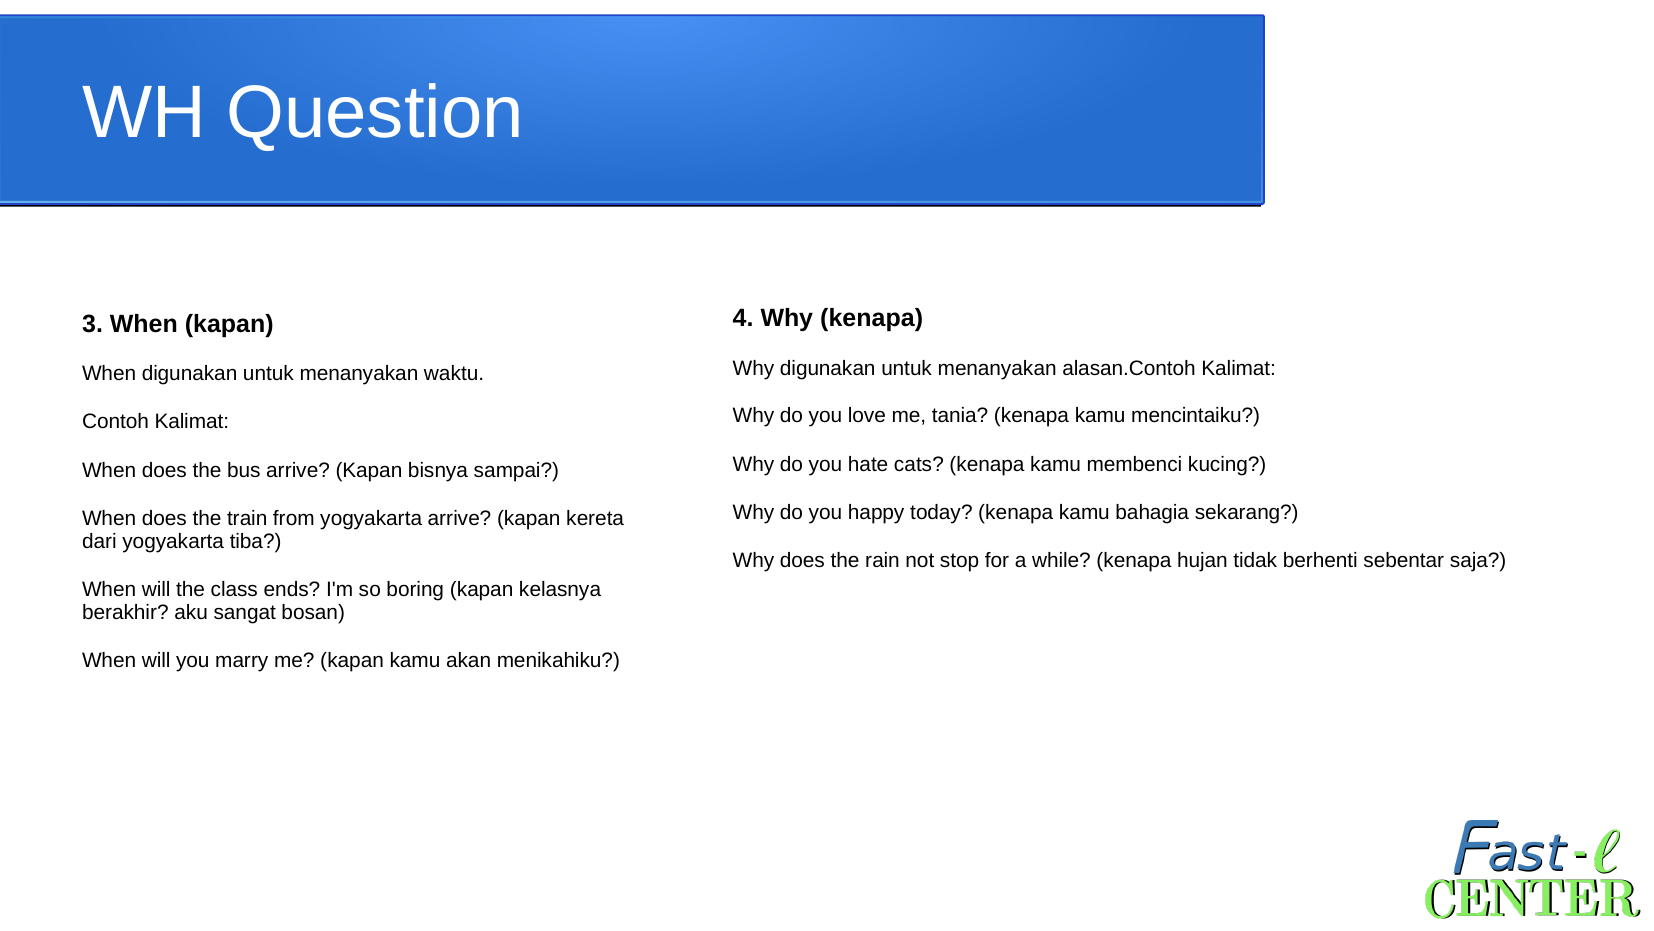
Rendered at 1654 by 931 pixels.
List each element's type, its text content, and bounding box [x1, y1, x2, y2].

picture [1425, 820, 1641, 921]
text_box 3. When (kapan) When digunakan untuk menanyakan waktu. Contoh Kalimat: When does the bus arrive? (Kapan bisnya sampai?) When does the train from yogyakarta arrive? (kapan kereta dari yogyakarta tiba?) When will the class ends? I'm so boring (kapan kelasnya berakhir? aku sangat bosan) When will you marry me? (kapan kamu akan menikahiku?) [67, 301, 646, 728]
text_box 4. Why (kenapa) Why digunakan untuk menanyakan alasan.Contoh Kalimat: Why do you love me, tania? (kenapa kamu mencintaiku?) Why do you hate cats? (kenapa kamu membenci kucing?) Why do you happy today? (kenapa kamu bahagia sekarang?) Why does the rain not stop for a while? (kenapa hujan tidak berhenti sebentar saja?) [717, 295, 1522, 628]
title WH Question [82, 35, 1235, 189]
